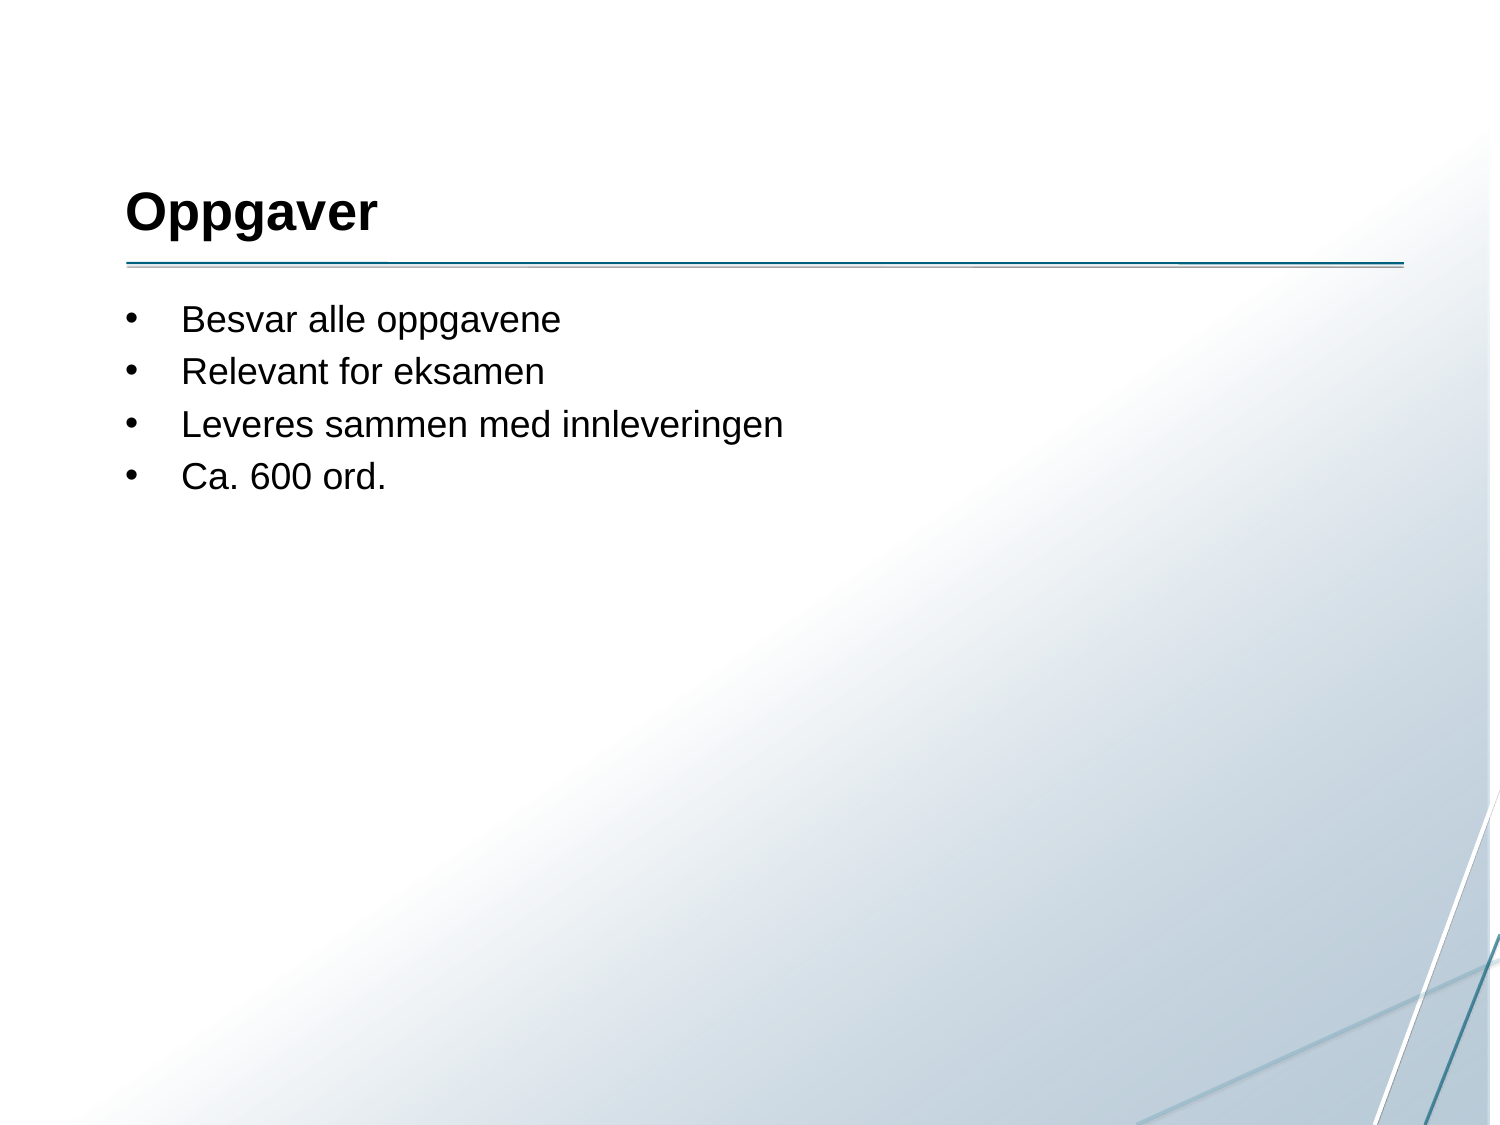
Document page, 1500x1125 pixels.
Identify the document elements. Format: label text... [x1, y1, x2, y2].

list Besvar alle oppgavene Relevant for eksamen Leveres sammen med innleveringen Ca. 600 ord. [109, 287, 1404, 1005]
title Oppgaver [109, 49, 1403, 249]
